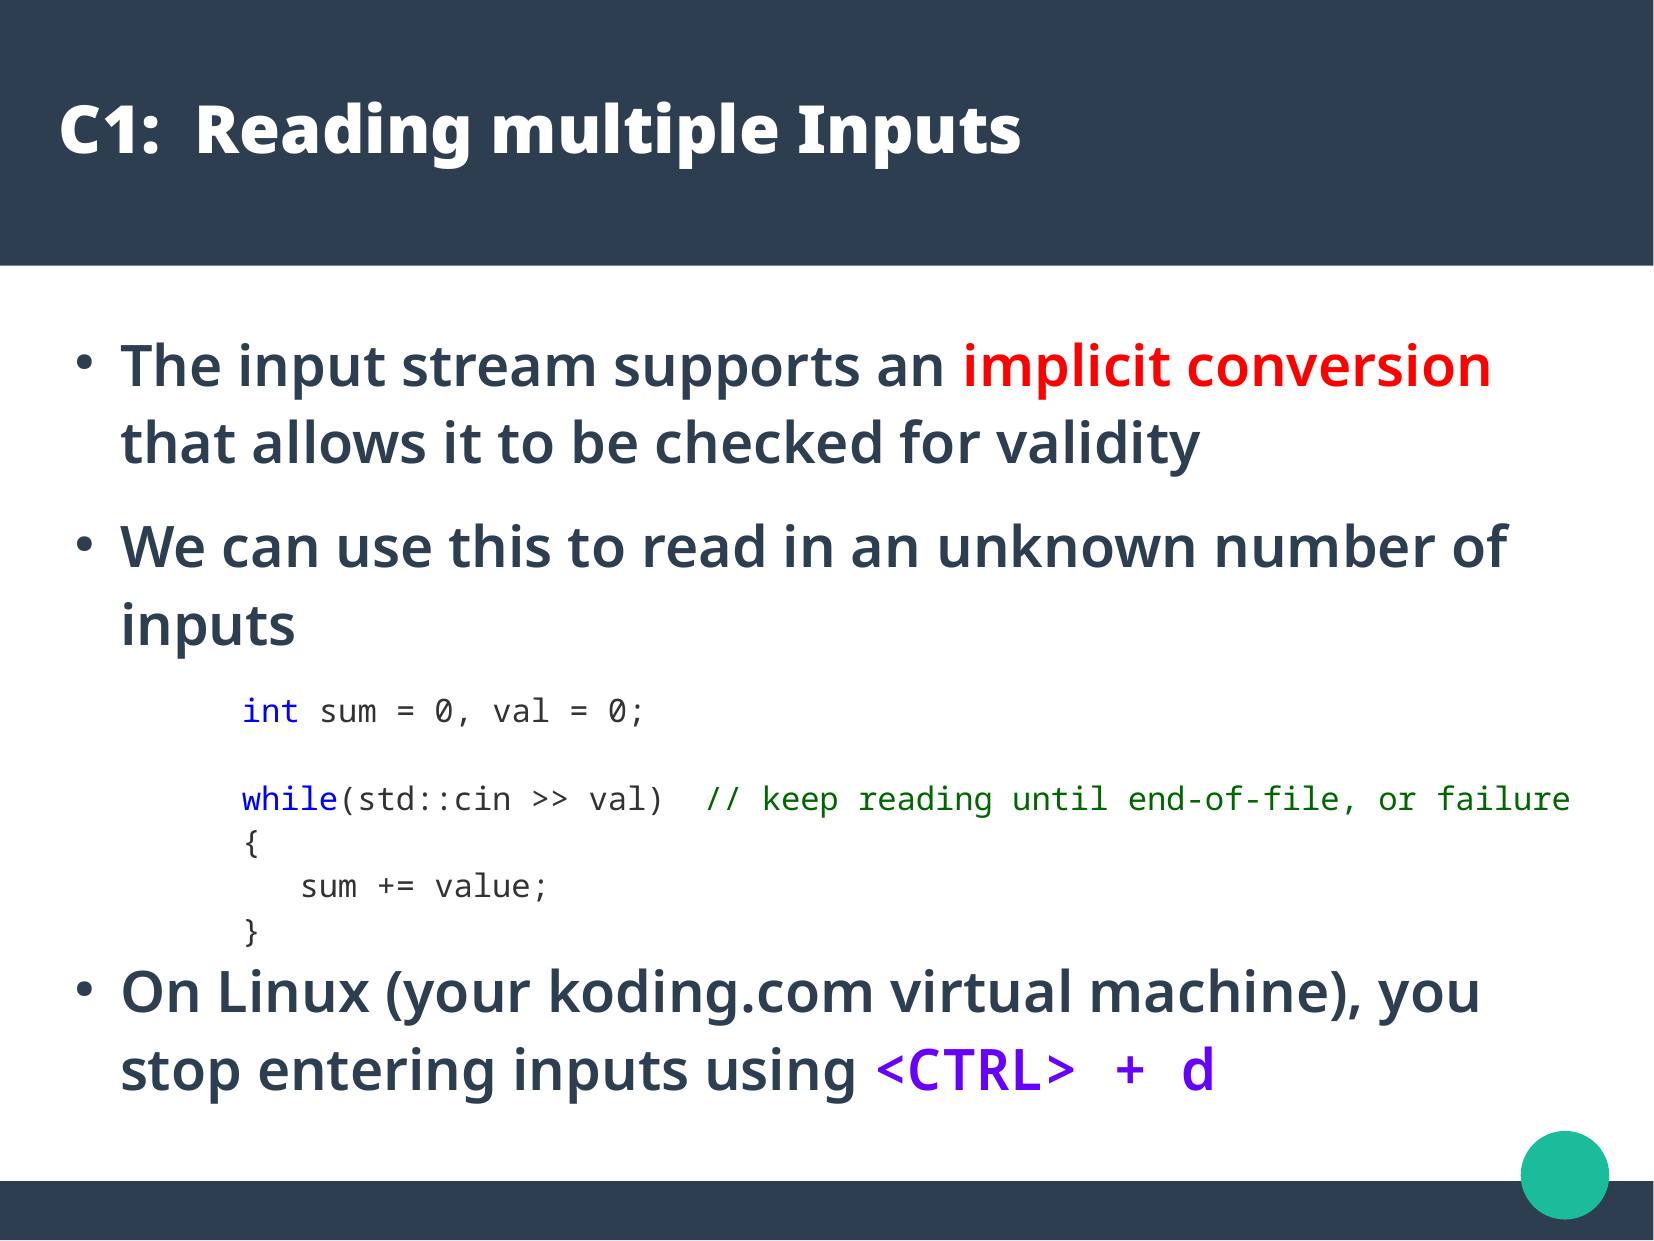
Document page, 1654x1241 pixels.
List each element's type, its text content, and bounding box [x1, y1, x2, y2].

title C1: Reading multiple Inputs [59, 49, 1595, 207]
list The input stream supports an implicit conversion that allows it to be checked for validity We can use this to read in an unknown number of inputs int sum = 0, val = 0; while(std::cin >> val) // keep reading until end-of-file, or failure { sum += value; } On Linux (your koding.com virtual machine), you stop entering inputs using <CTRL> + d [59, 324, 1595, 1152]
